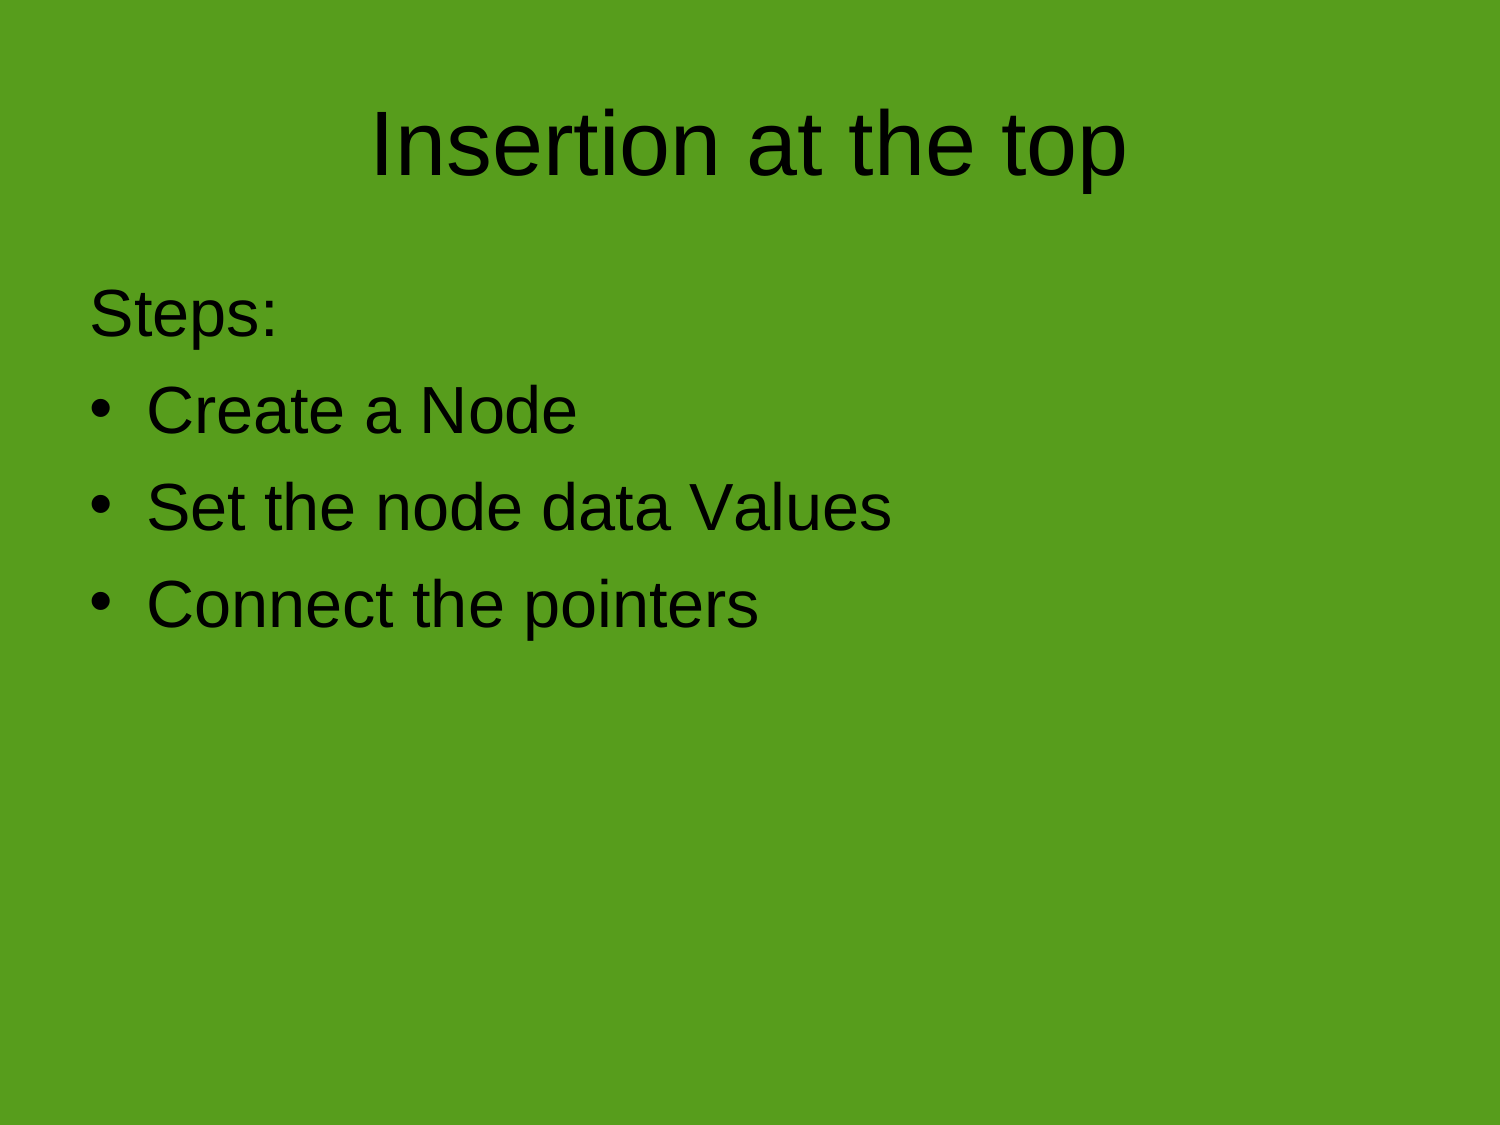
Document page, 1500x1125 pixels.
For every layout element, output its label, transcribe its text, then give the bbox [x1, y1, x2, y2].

list Steps: Create a Node Set the node data Values Connect the pointers [75, 262, 1426, 1005]
title Insertion at the top [75, 45, 1426, 233]
